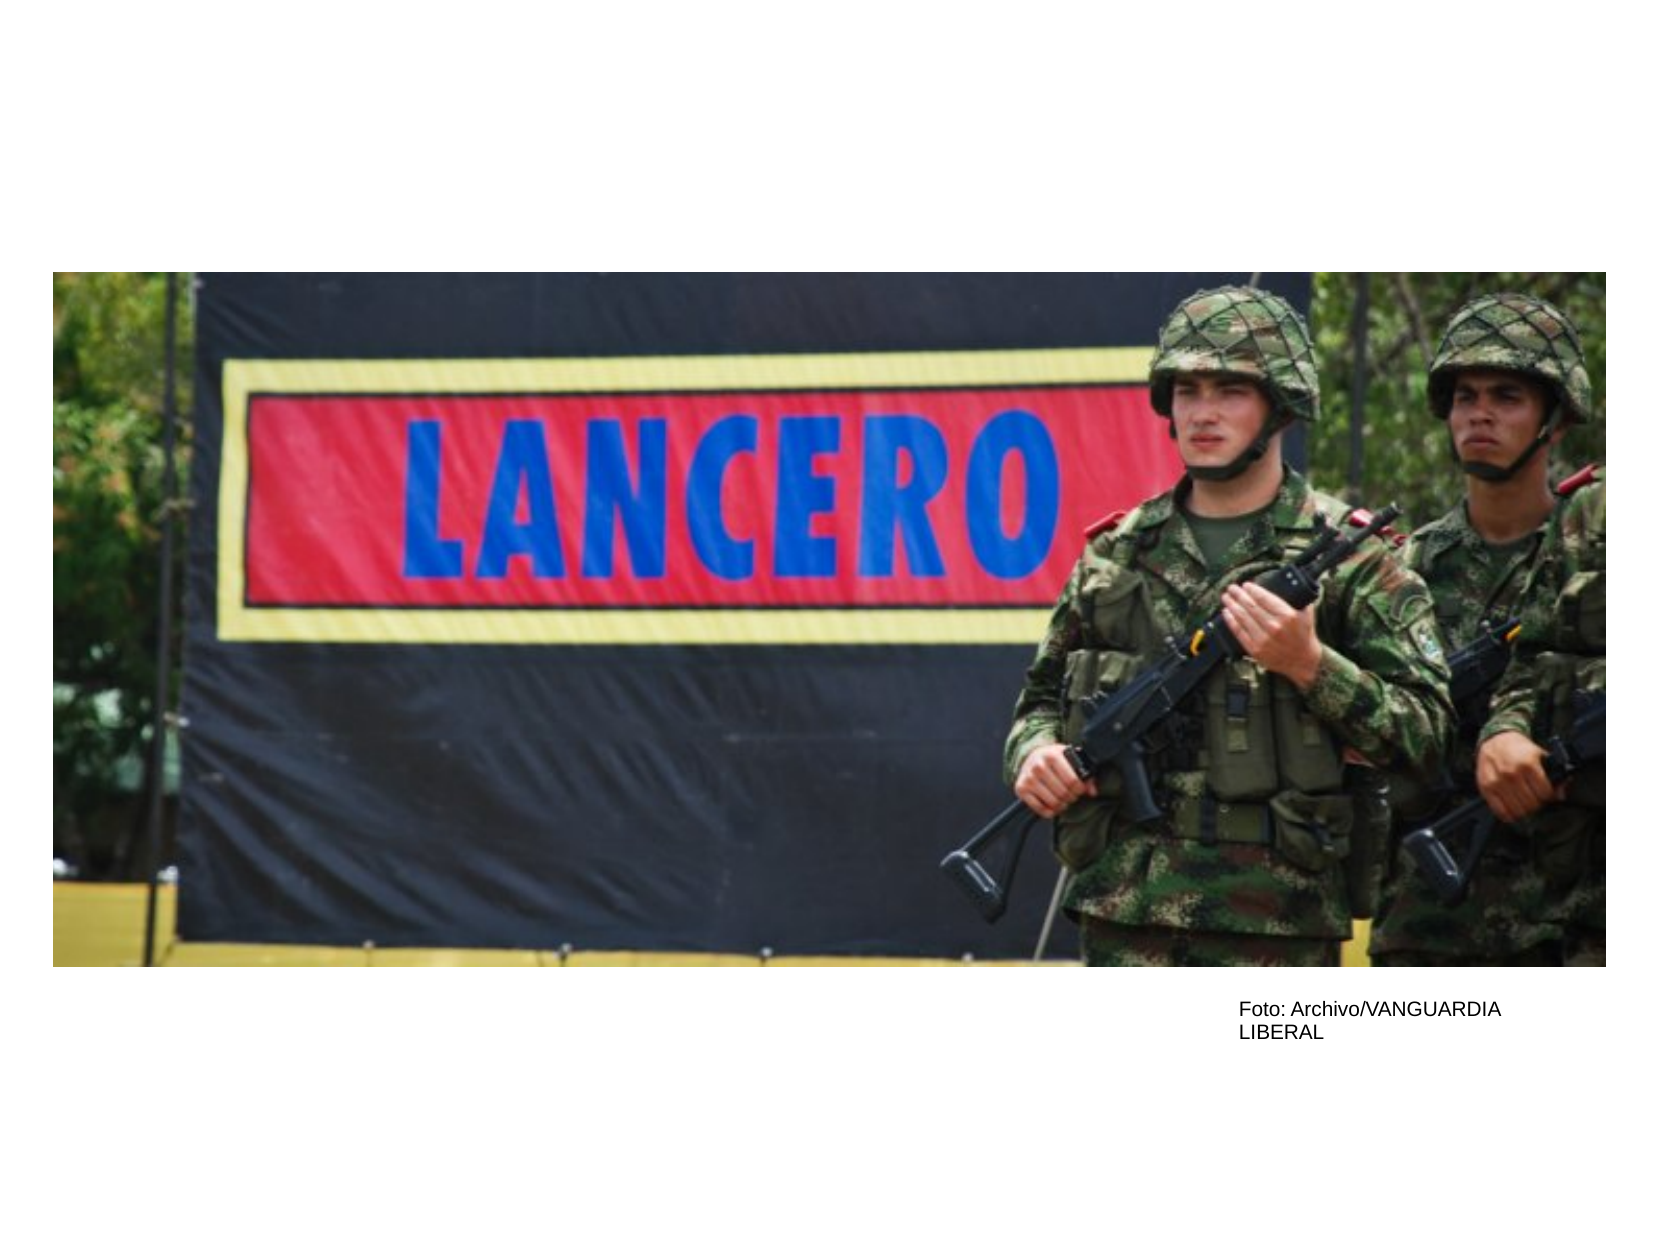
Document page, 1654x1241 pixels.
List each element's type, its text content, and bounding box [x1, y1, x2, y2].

picture [53, 272, 1606, 967]
text_box Foto: Archivo/VANGUARDIA LIBERAL [1224, 990, 1606, 1029]
